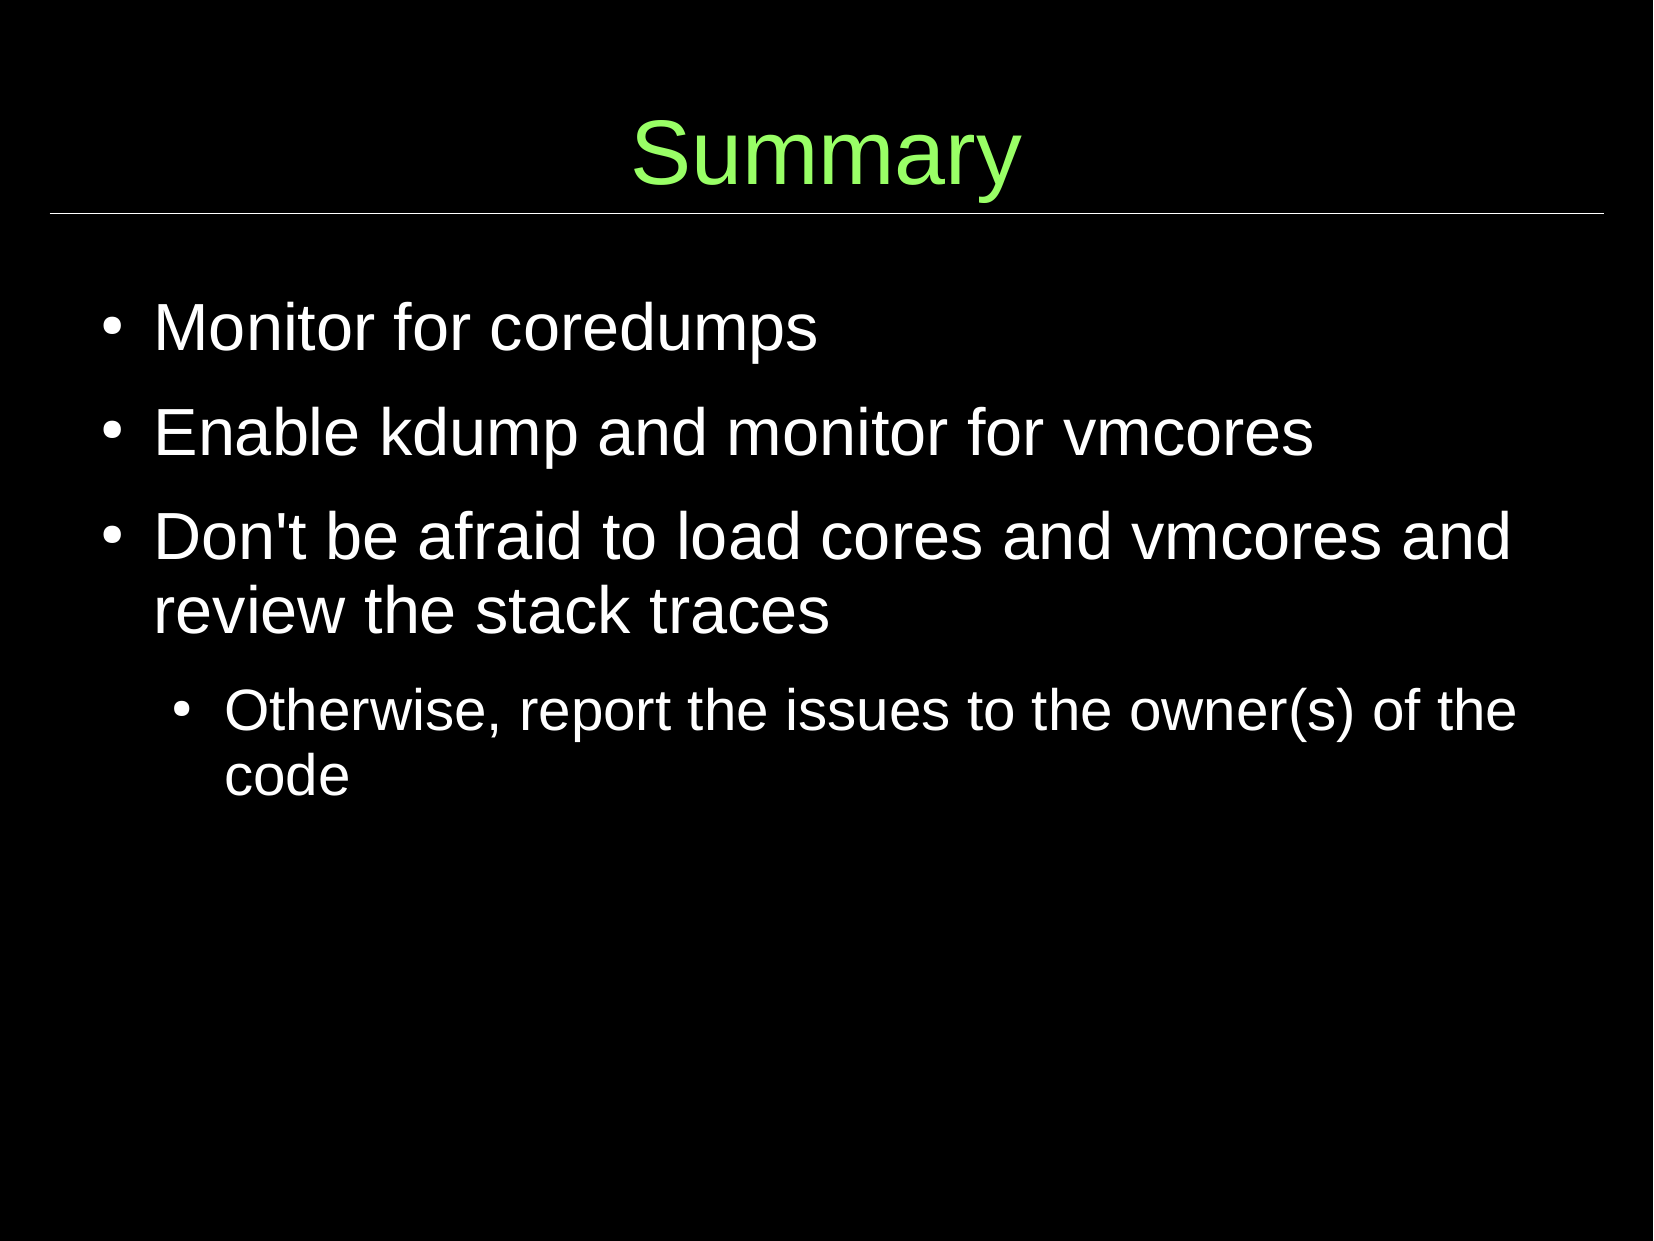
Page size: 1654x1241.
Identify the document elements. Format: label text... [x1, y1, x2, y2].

title Summary [82, 49, 1571, 257]
list Monitor for coredumps Enable kdump and monitor for vmcores Don't be afraid to load cores and vmcores and review the stack traces Otherwise, report the issues to the owner(s) of the code [82, 290, 1571, 1111]
